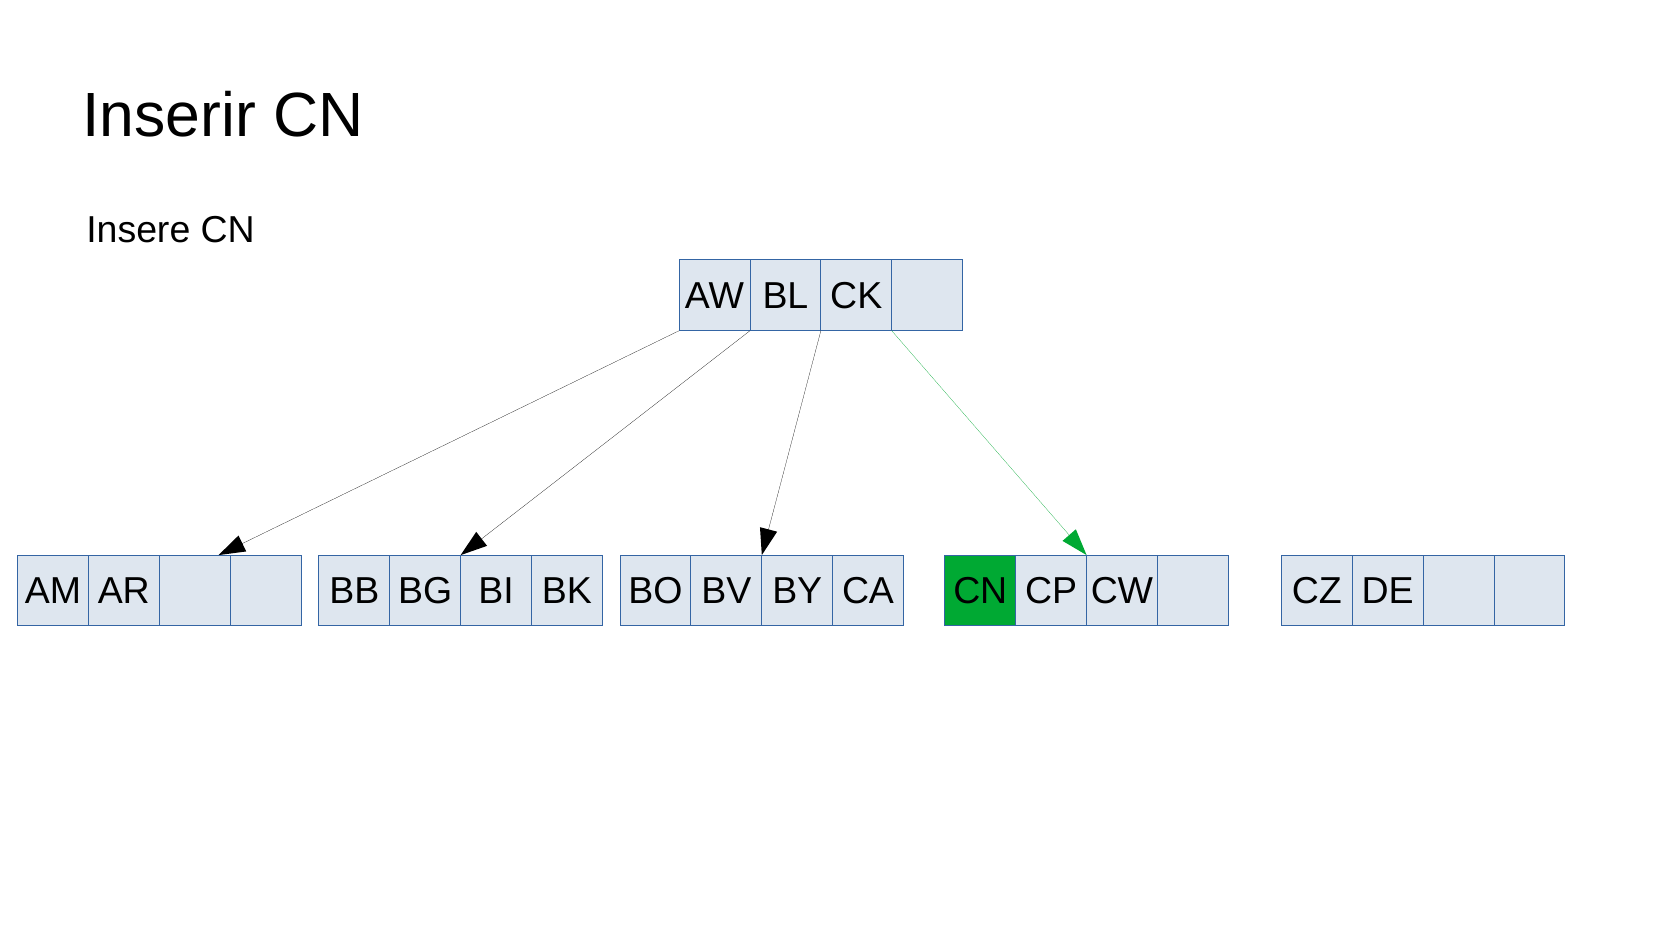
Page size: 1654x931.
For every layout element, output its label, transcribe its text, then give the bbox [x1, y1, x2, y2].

text_box CP [1015, 555, 1086, 626]
text_box AR [88, 555, 159, 626]
text_box CW [1086, 555, 1157, 626]
text_box Insere CN [71, 200, 270, 258]
text_box BI [460, 555, 531, 626]
text_box CZ [1281, 555, 1352, 626]
text_box BB [318, 555, 389, 626]
text_box BG [389, 555, 460, 626]
title Inserir CN [82, 37, 1571, 193]
text_box [159, 555, 302, 626]
text_box BK [531, 555, 603, 626]
text_box [1157, 555, 1229, 626]
text_box BV [690, 555, 761, 626]
text_box CN [944, 555, 1015, 626]
text_box BL [750, 259, 820, 331]
text_box AM [17, 555, 88, 626]
text_box CK [820, 259, 891, 331]
text_box [891, 259, 963, 331]
text_box AW [679, 259, 750, 331]
text_box [1423, 555, 1565, 626]
text_box DE [1352, 555, 1423, 626]
text_box BY [761, 555, 832, 626]
text_box BO [620, 555, 690, 626]
text_box CA [832, 555, 904, 626]
